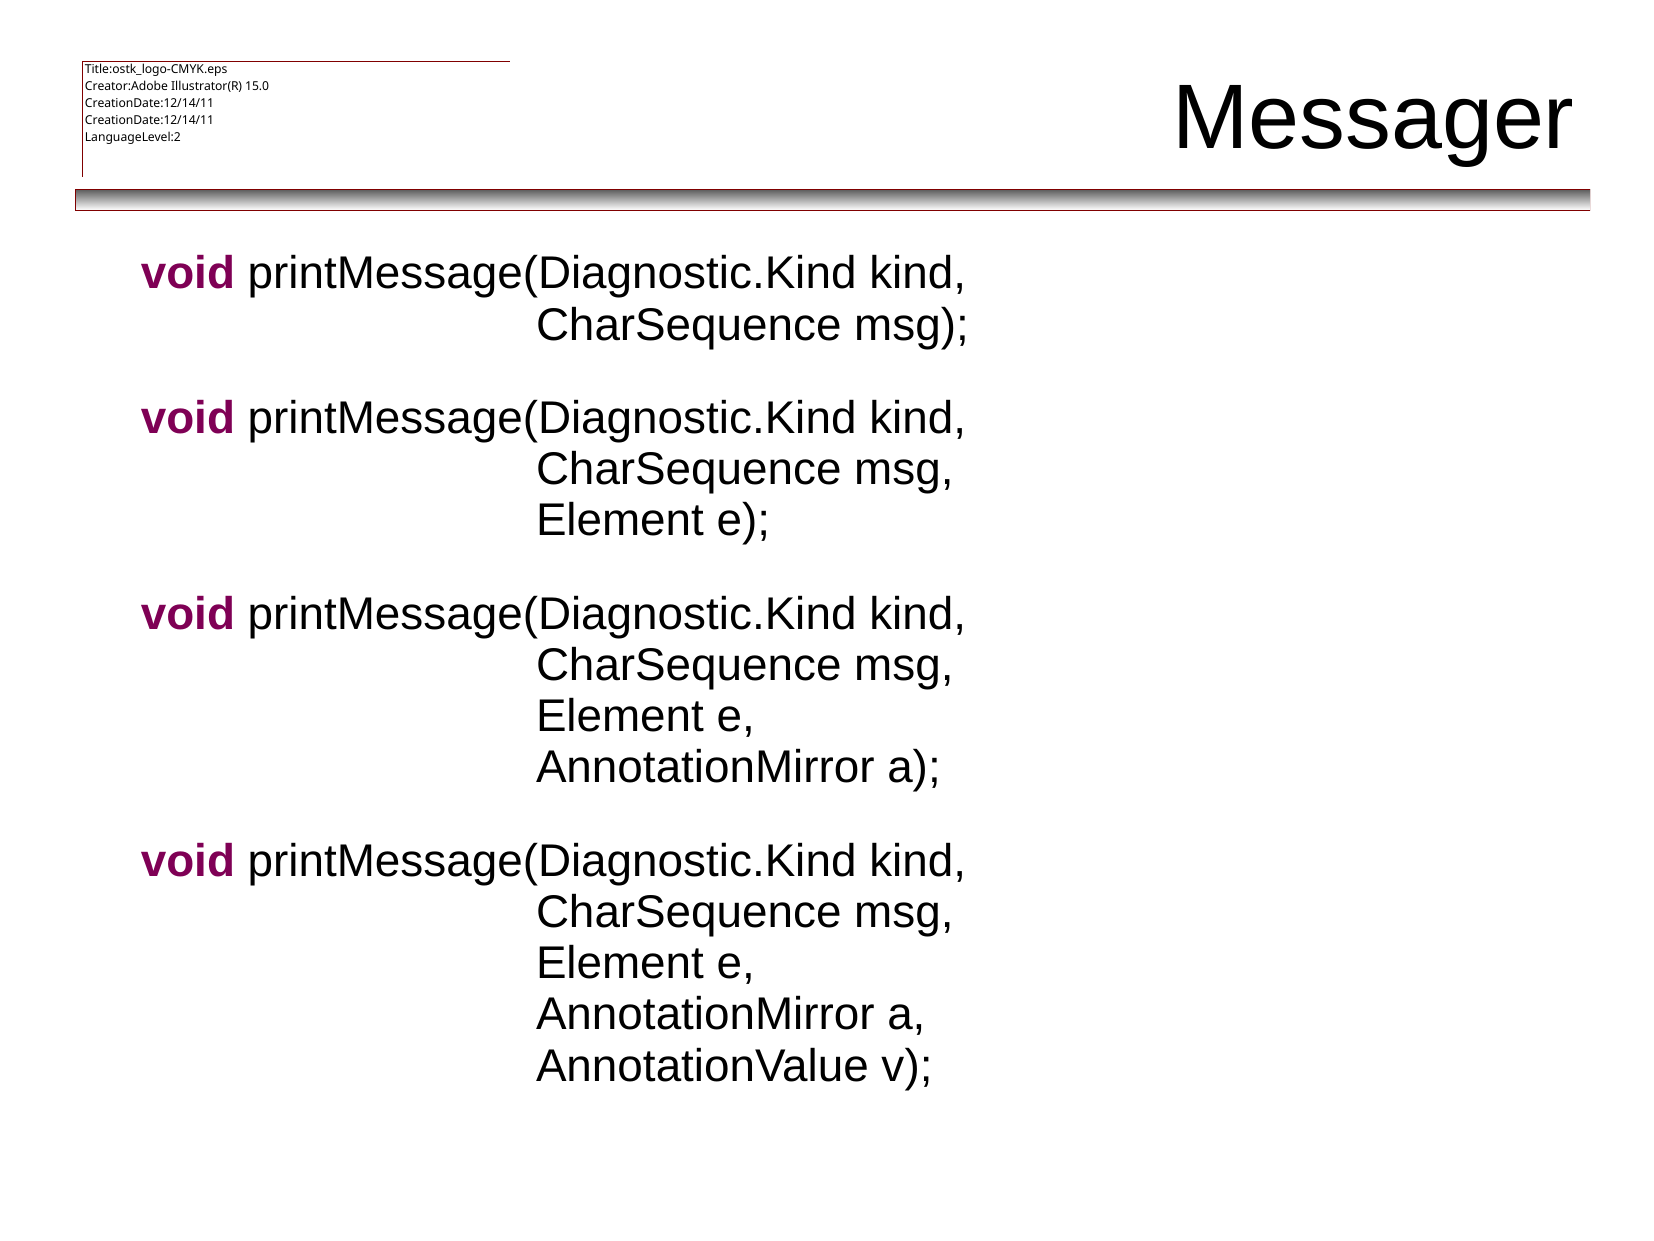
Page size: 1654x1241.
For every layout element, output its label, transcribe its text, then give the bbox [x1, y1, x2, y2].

text_box void printMessage(Diagnostic.Kind kind, CharSequence msg); void printMessage(Diagnostic.Kind kind, CharSequence msg, Element e); void printMessage(Diagnostic.Kind kind, CharSequence msg, Element e, AnnotationMirror a); void printMessage(Diagnostic.Kind kind, CharSequence msg, Element e, AnnotationMirror a, AnnotationValue v); [75, 240, 1591, 1141]
title Messager [529, 65, 1576, 169]
